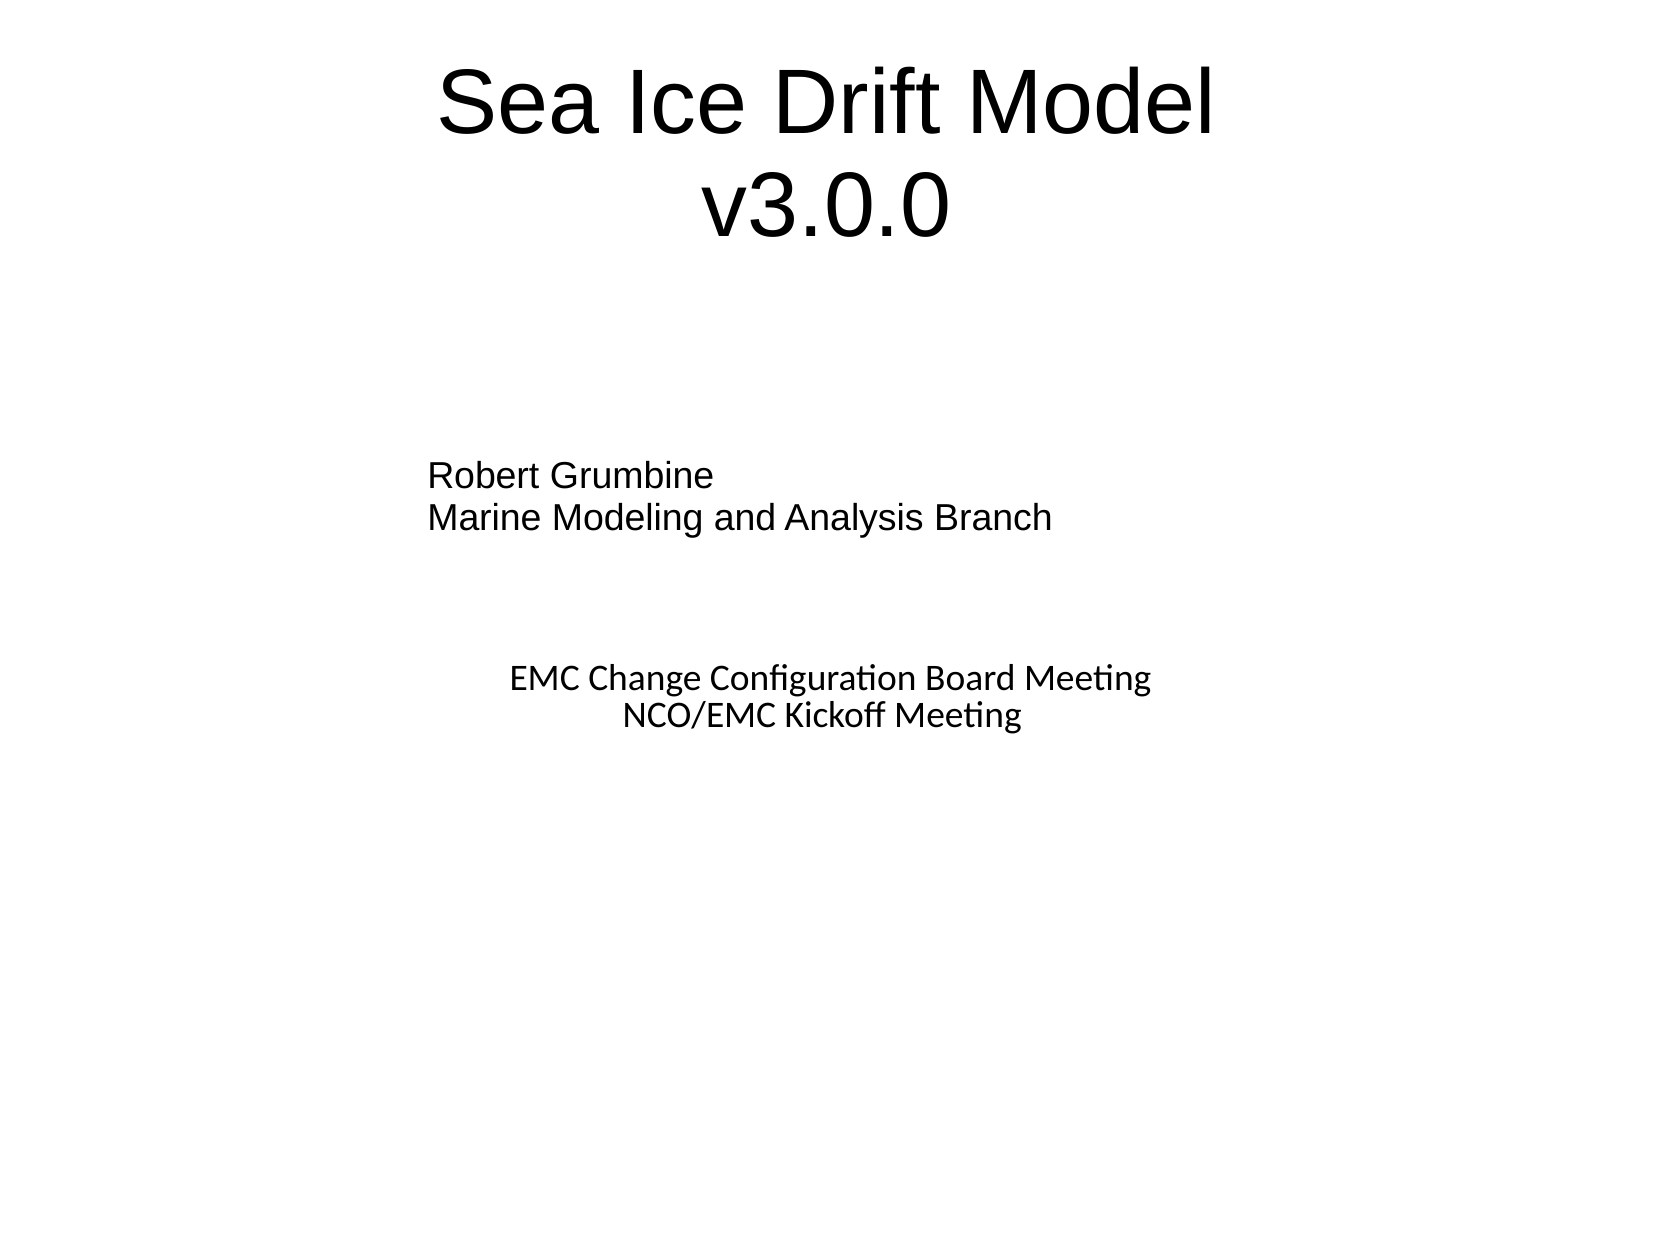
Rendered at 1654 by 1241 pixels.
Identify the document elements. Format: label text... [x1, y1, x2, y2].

subtitle EMC Change Configuration Board Meeting NCO/EMC Kickoff Meeting [82, 297, 1571, 1102]
text_box Robert Grumbine Marine Modeling and Analysis Branch [412, 446, 1070, 546]
title Sea Ice Drift Model v3.0.0 [82, 50, 1571, 256]
